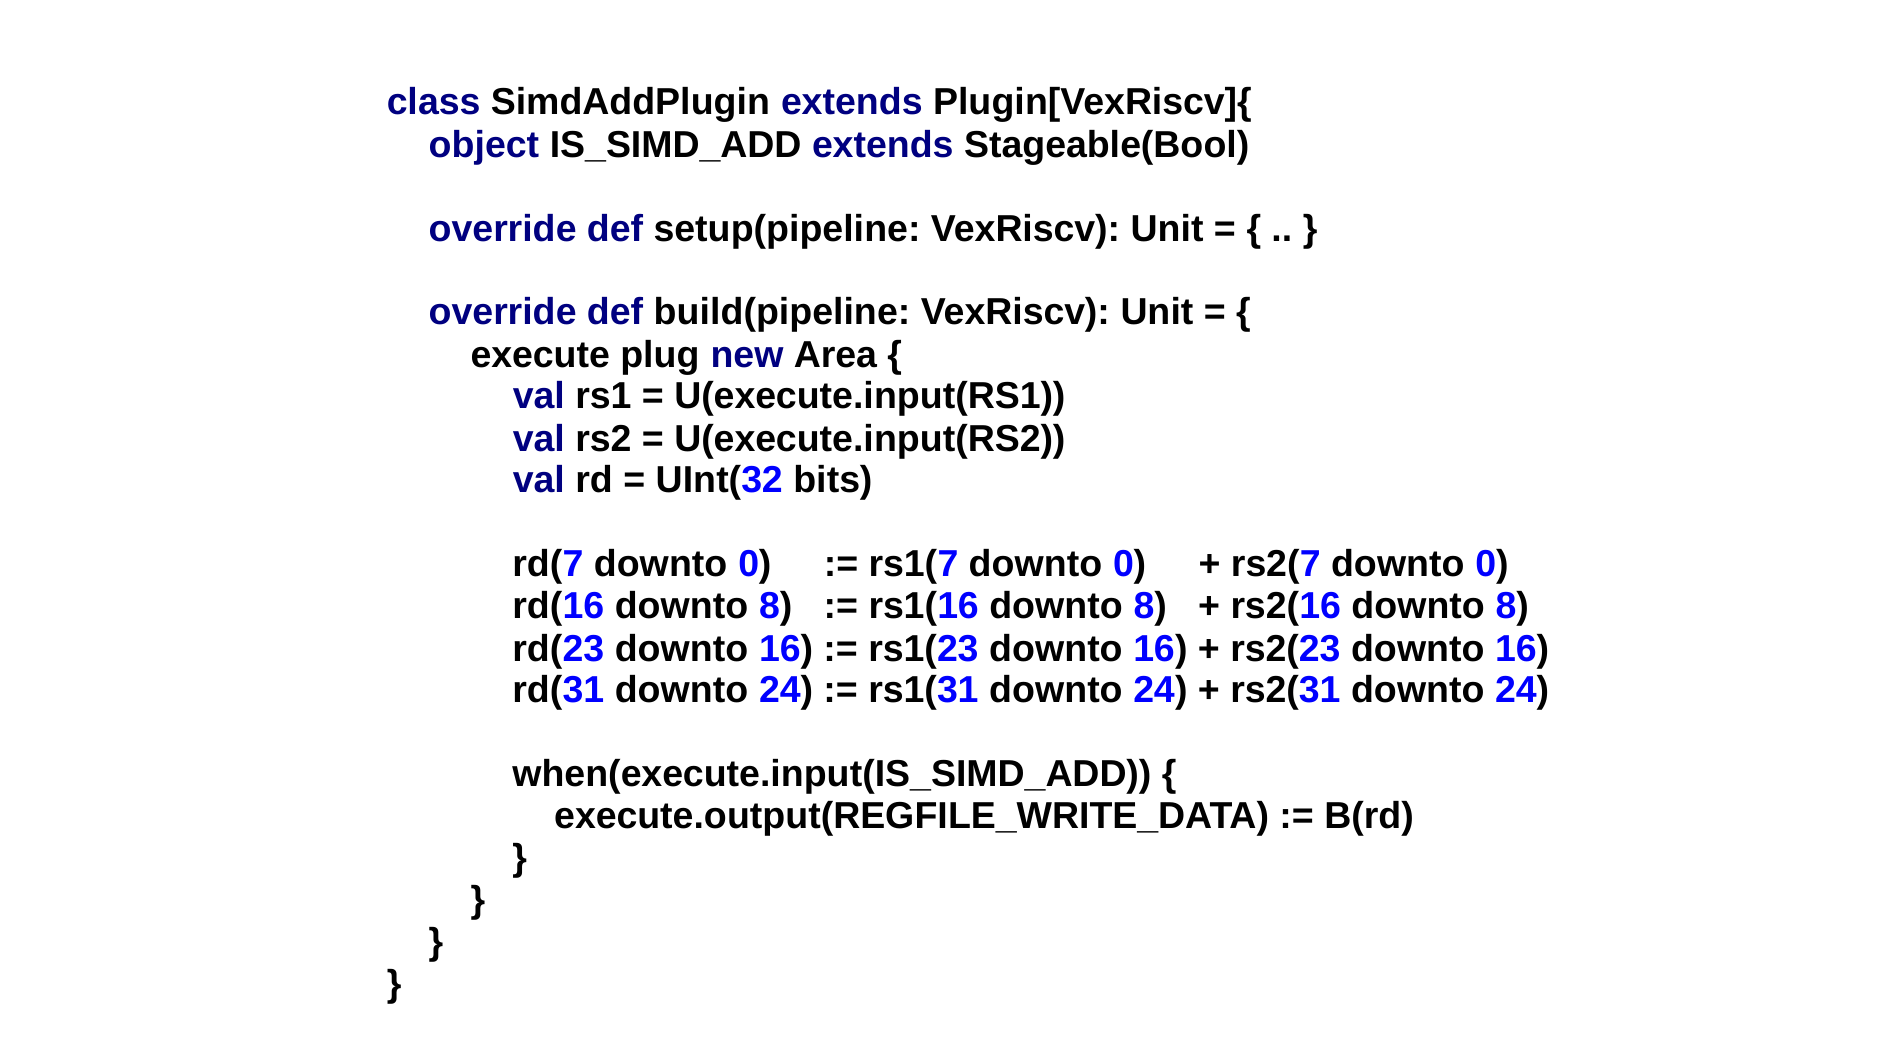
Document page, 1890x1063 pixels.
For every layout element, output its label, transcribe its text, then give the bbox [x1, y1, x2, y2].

text_box class SimdAddPlugin extends Plugin[VexRiscv]{ object IS_SIMD_ADD extends Stageable(Bool) override def setup(pipeline: VexRiscv): Unit = { .. } override def build(pipeline: VexRiscv): Unit = { execute plug new Area { val rs1 = U(execute.input(RS1)) val rs2 = U(execute.input(RS2)) val rd = UInt(32 bits) rd(7 downto 0) := rs1(7 downto 0) + rs2(7 downto 0) rd(16 downto 8) := rs1(16 downto 8) + rs2(16 downto 8) rd(23 downto 16) := rs1(23 downto 16) + rs2(23 downto 16) rd(31 downto 24) := rs1(31 downto 24) + rs2(31 downto 24) when(execute.input(IS_SIMD_ADD)) { execute.output(REGFILE_WRITE_DATA) := B(rd) } } } } [372, 73, 1672, 1063]
